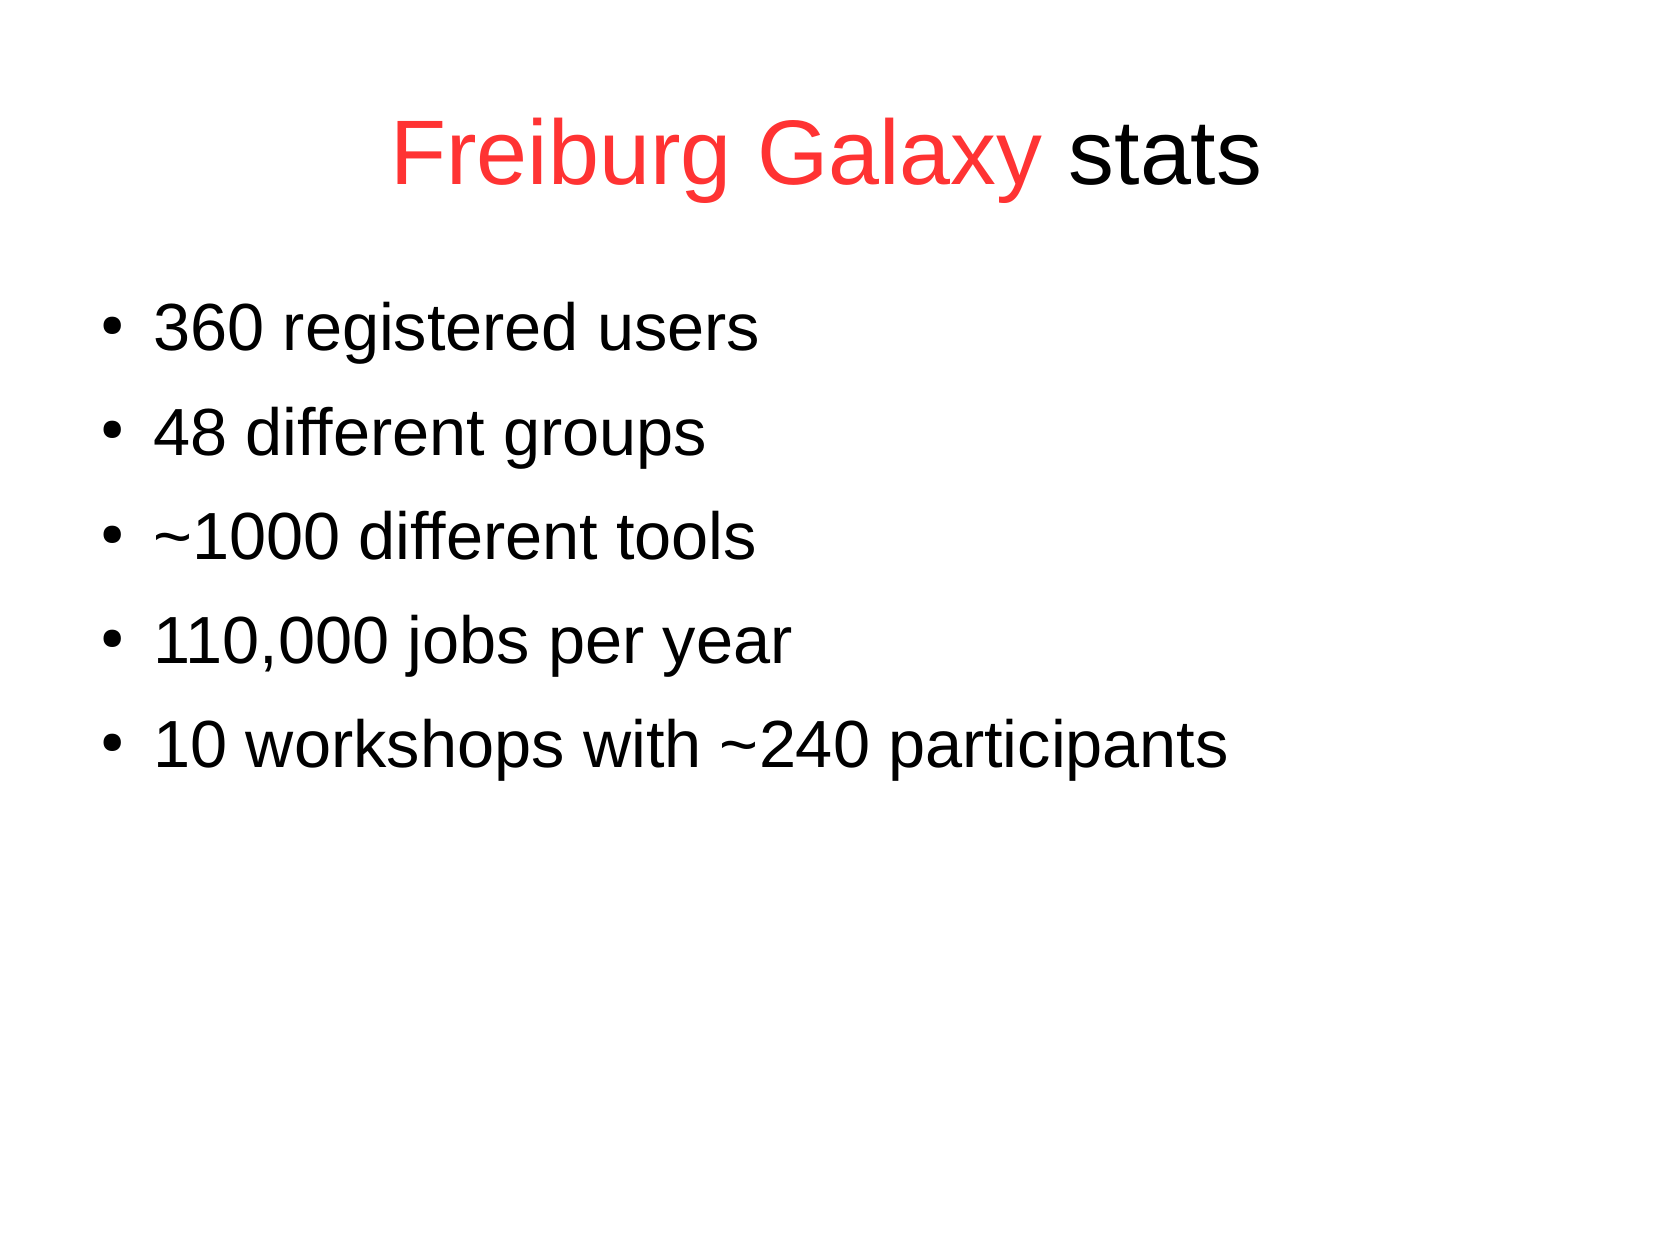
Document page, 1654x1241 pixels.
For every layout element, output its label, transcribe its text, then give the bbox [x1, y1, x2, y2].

list 360 registered users 48 different groups ~1000 different tools 110,000 jobs per year 10 workshops with ~240 participants [82, 290, 1571, 1010]
title Freiburg Galaxy stats [82, 49, 1571, 257]
